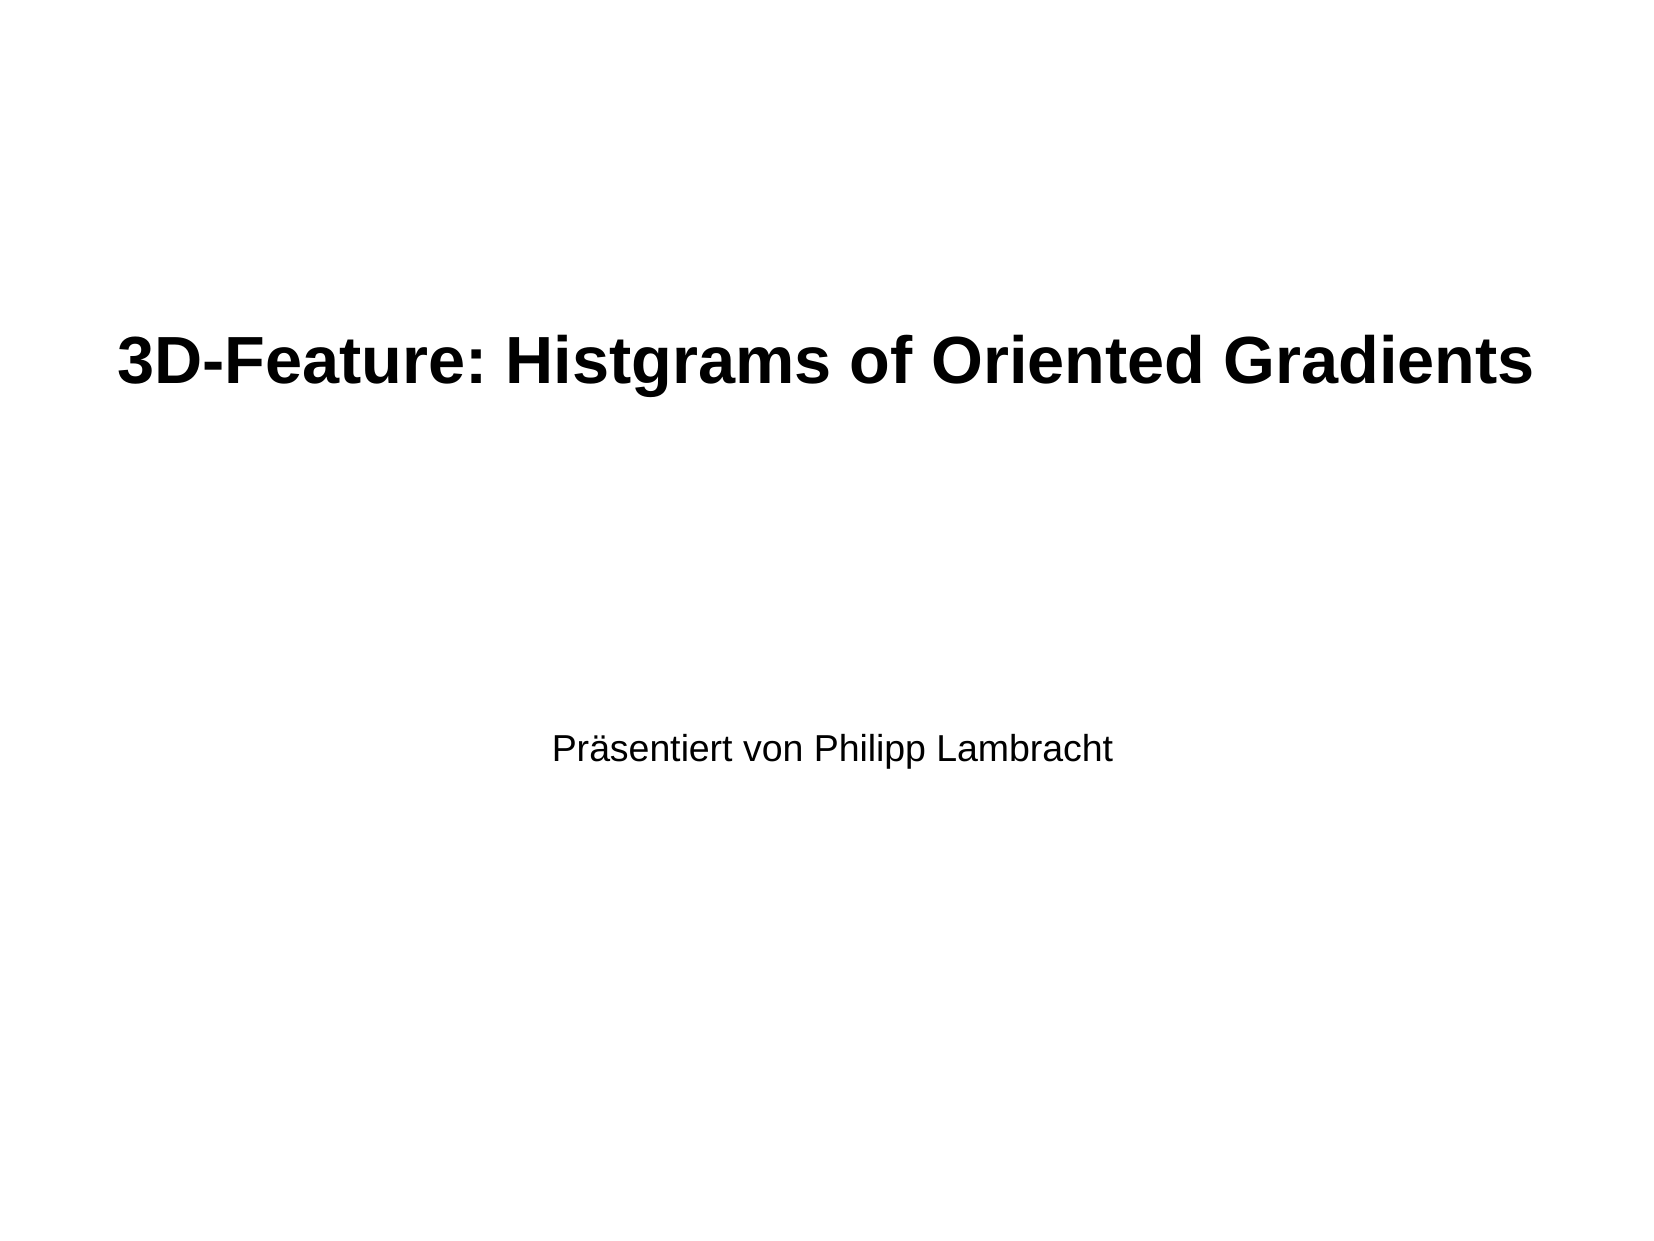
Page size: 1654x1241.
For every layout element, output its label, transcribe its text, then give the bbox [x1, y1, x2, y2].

text_box Präsentiert von Philipp Lambracht [106, 720, 1560, 862]
subtitle 3D-Feature: Histgrams of Oriented Gradients [82, 248, 1571, 473]
